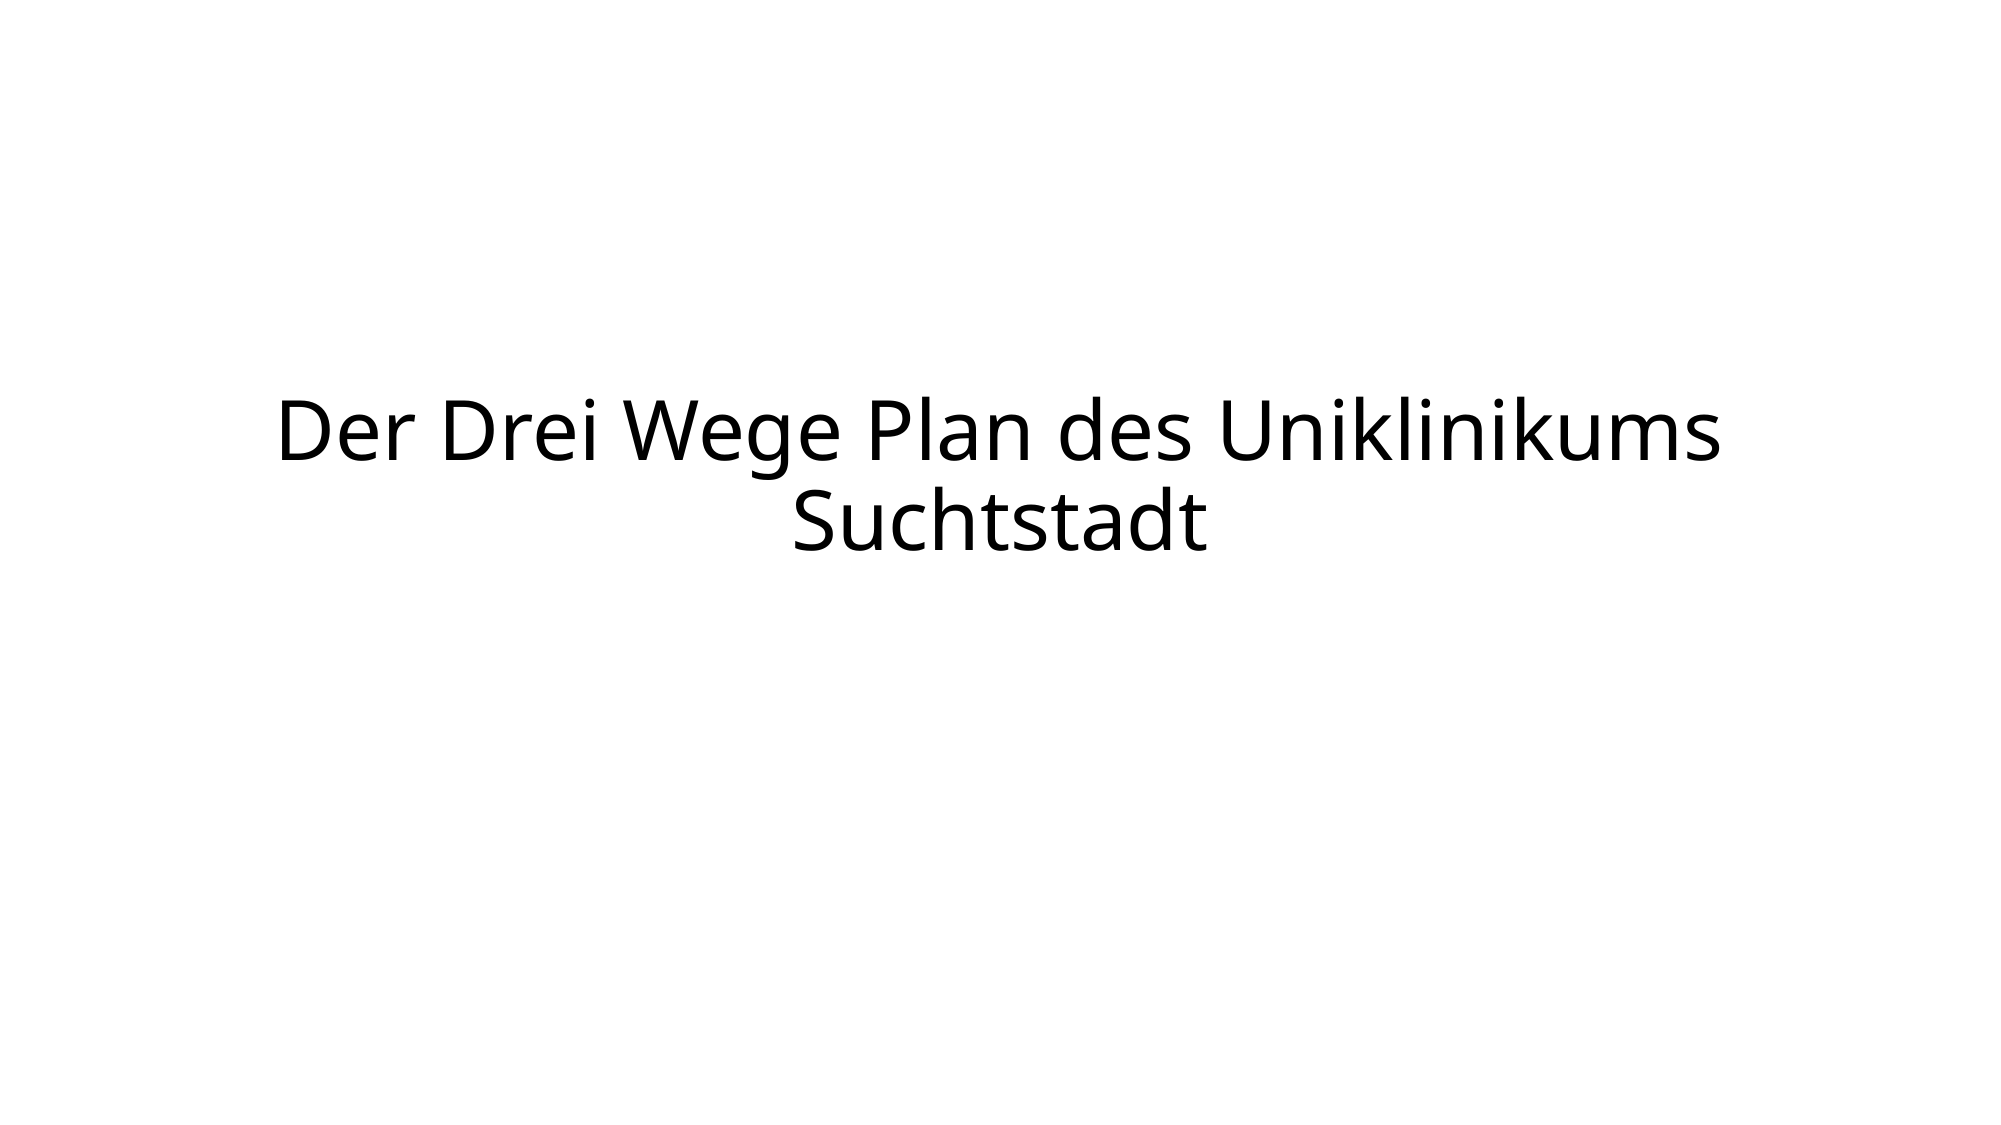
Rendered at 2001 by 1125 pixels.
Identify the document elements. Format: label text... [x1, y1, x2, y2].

title Der Drei Wege Plan des Uniklinikums Suchtstadt [249, 184, 1750, 576]
